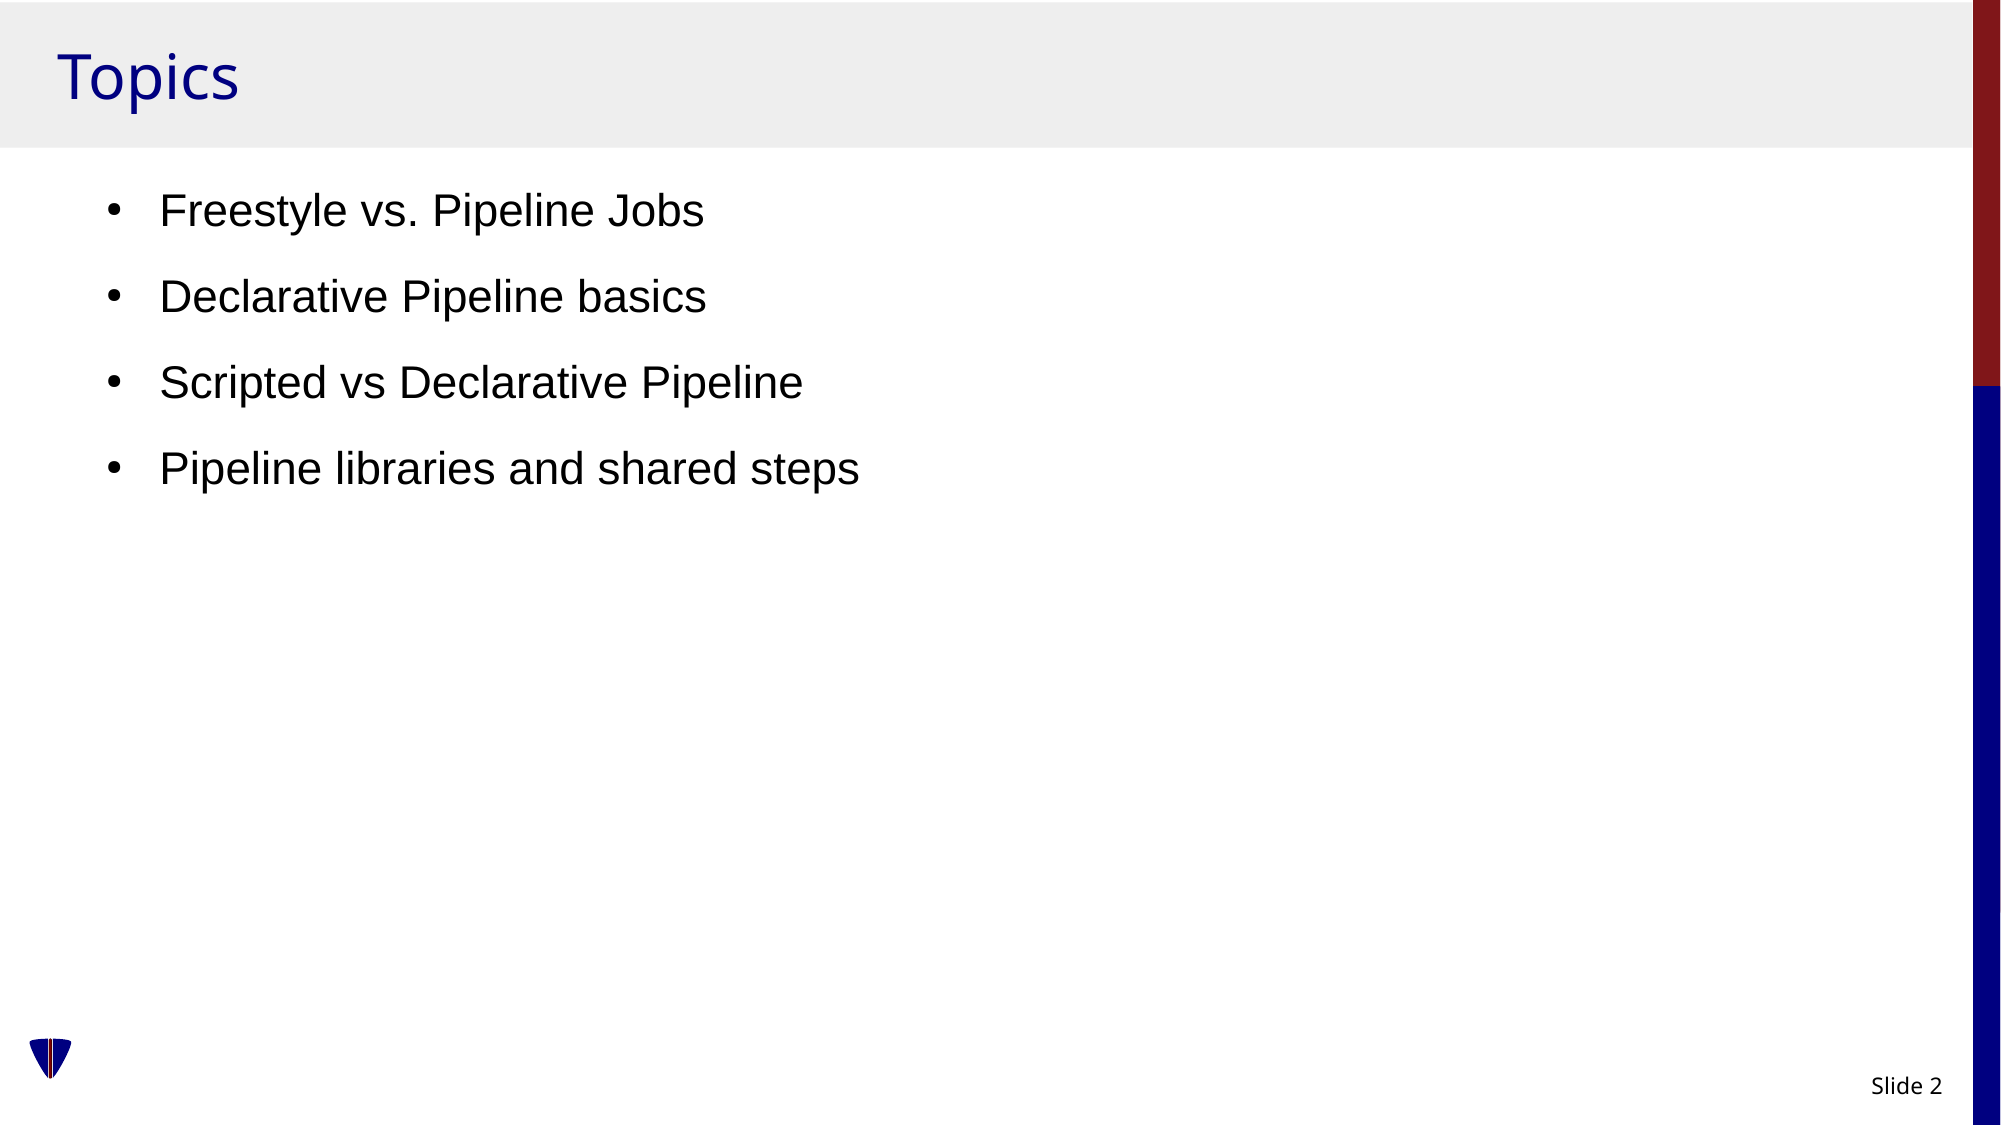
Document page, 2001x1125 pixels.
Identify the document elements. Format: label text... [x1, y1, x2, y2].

title Topics [0, 2, 1973, 148]
list Freestyle vs. Pipeline Jobs Declarative Pipeline basics Scripted vs Declarative Pipeline Pipeline libraries and shared steps [88, 177, 1873, 1034]
